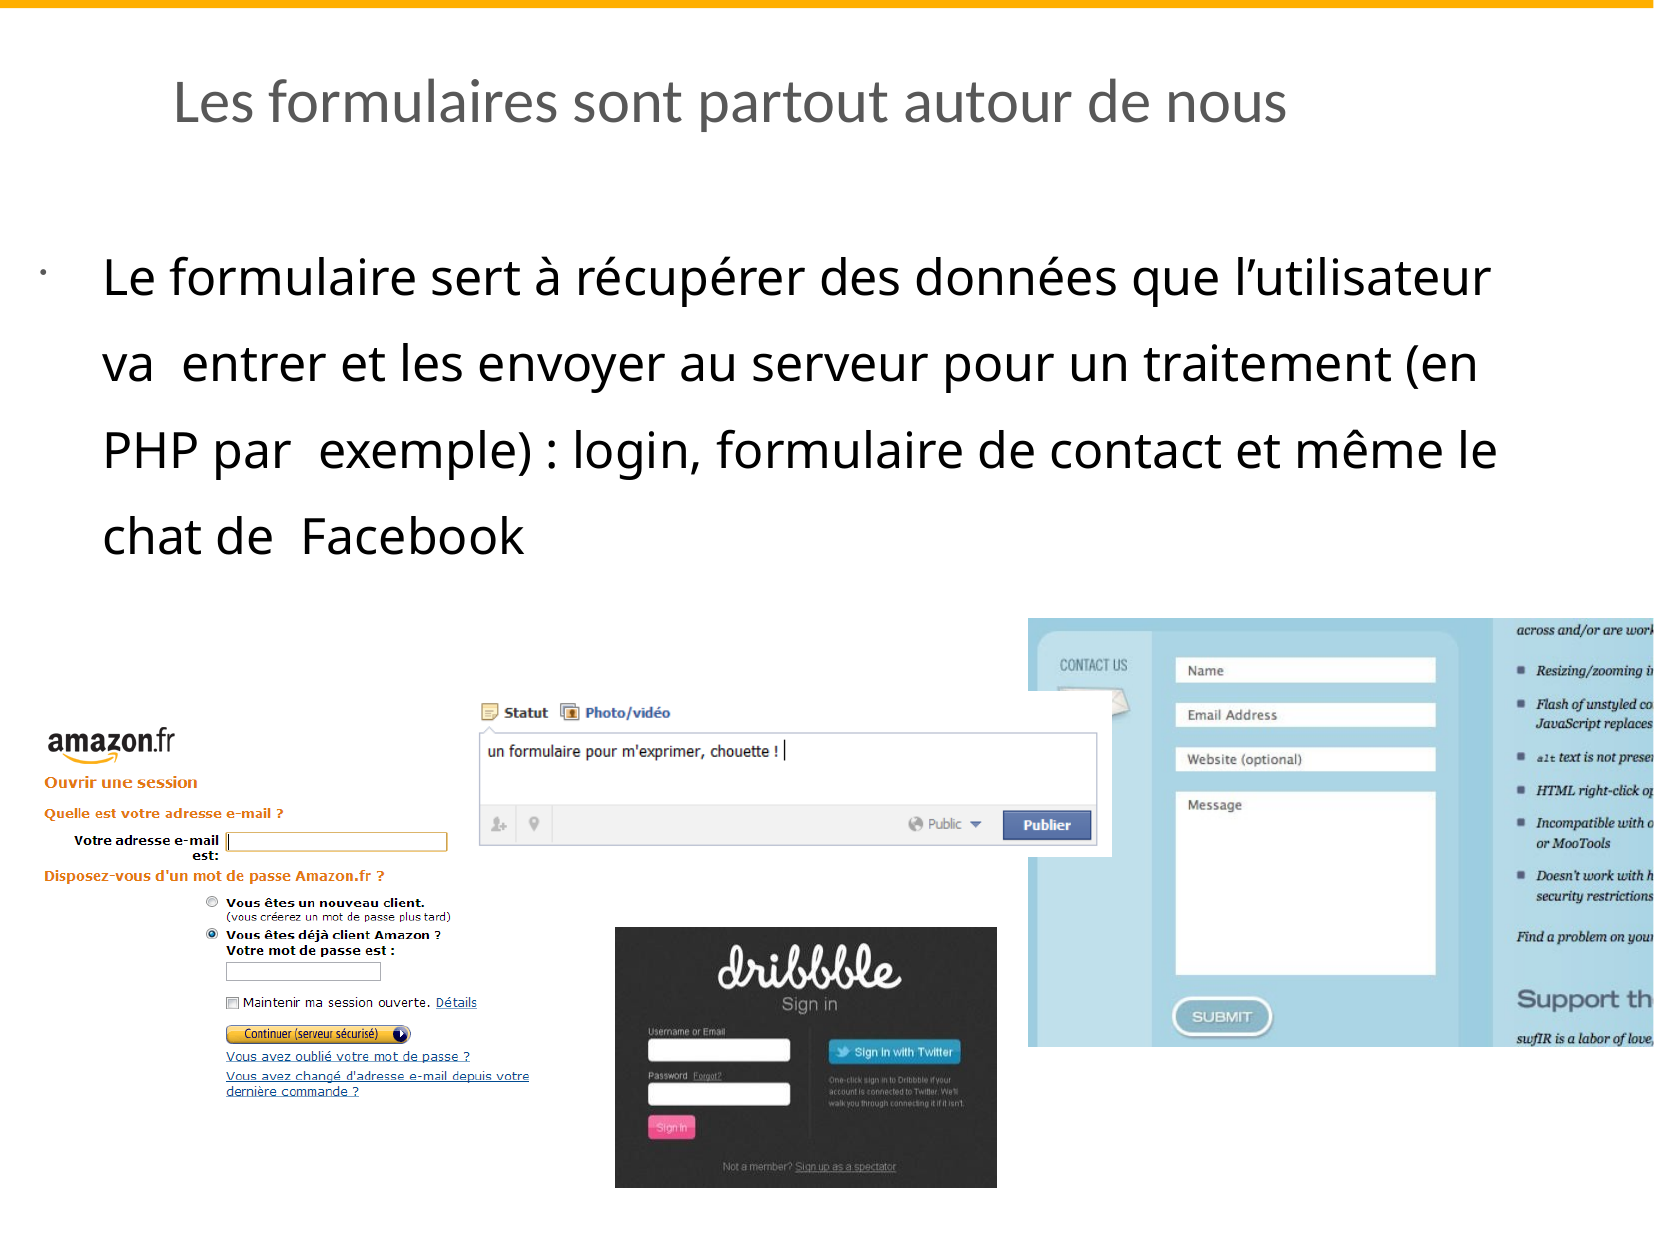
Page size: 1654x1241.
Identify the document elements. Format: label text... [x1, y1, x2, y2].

picture [44, 618, 1654, 1097]
text_box Le formulaire sert à récupérer des données que l’utilisateur va entrer et les envoyer au serveur pour un traitement (en PHP par exemple) : login, formulaire de contact et même le chat de Facebook [37, 216, 1519, 565]
picture [615, 927, 997, 1189]
title Les formulaires sont partout autour de nous [170, 58, 1493, 268]
